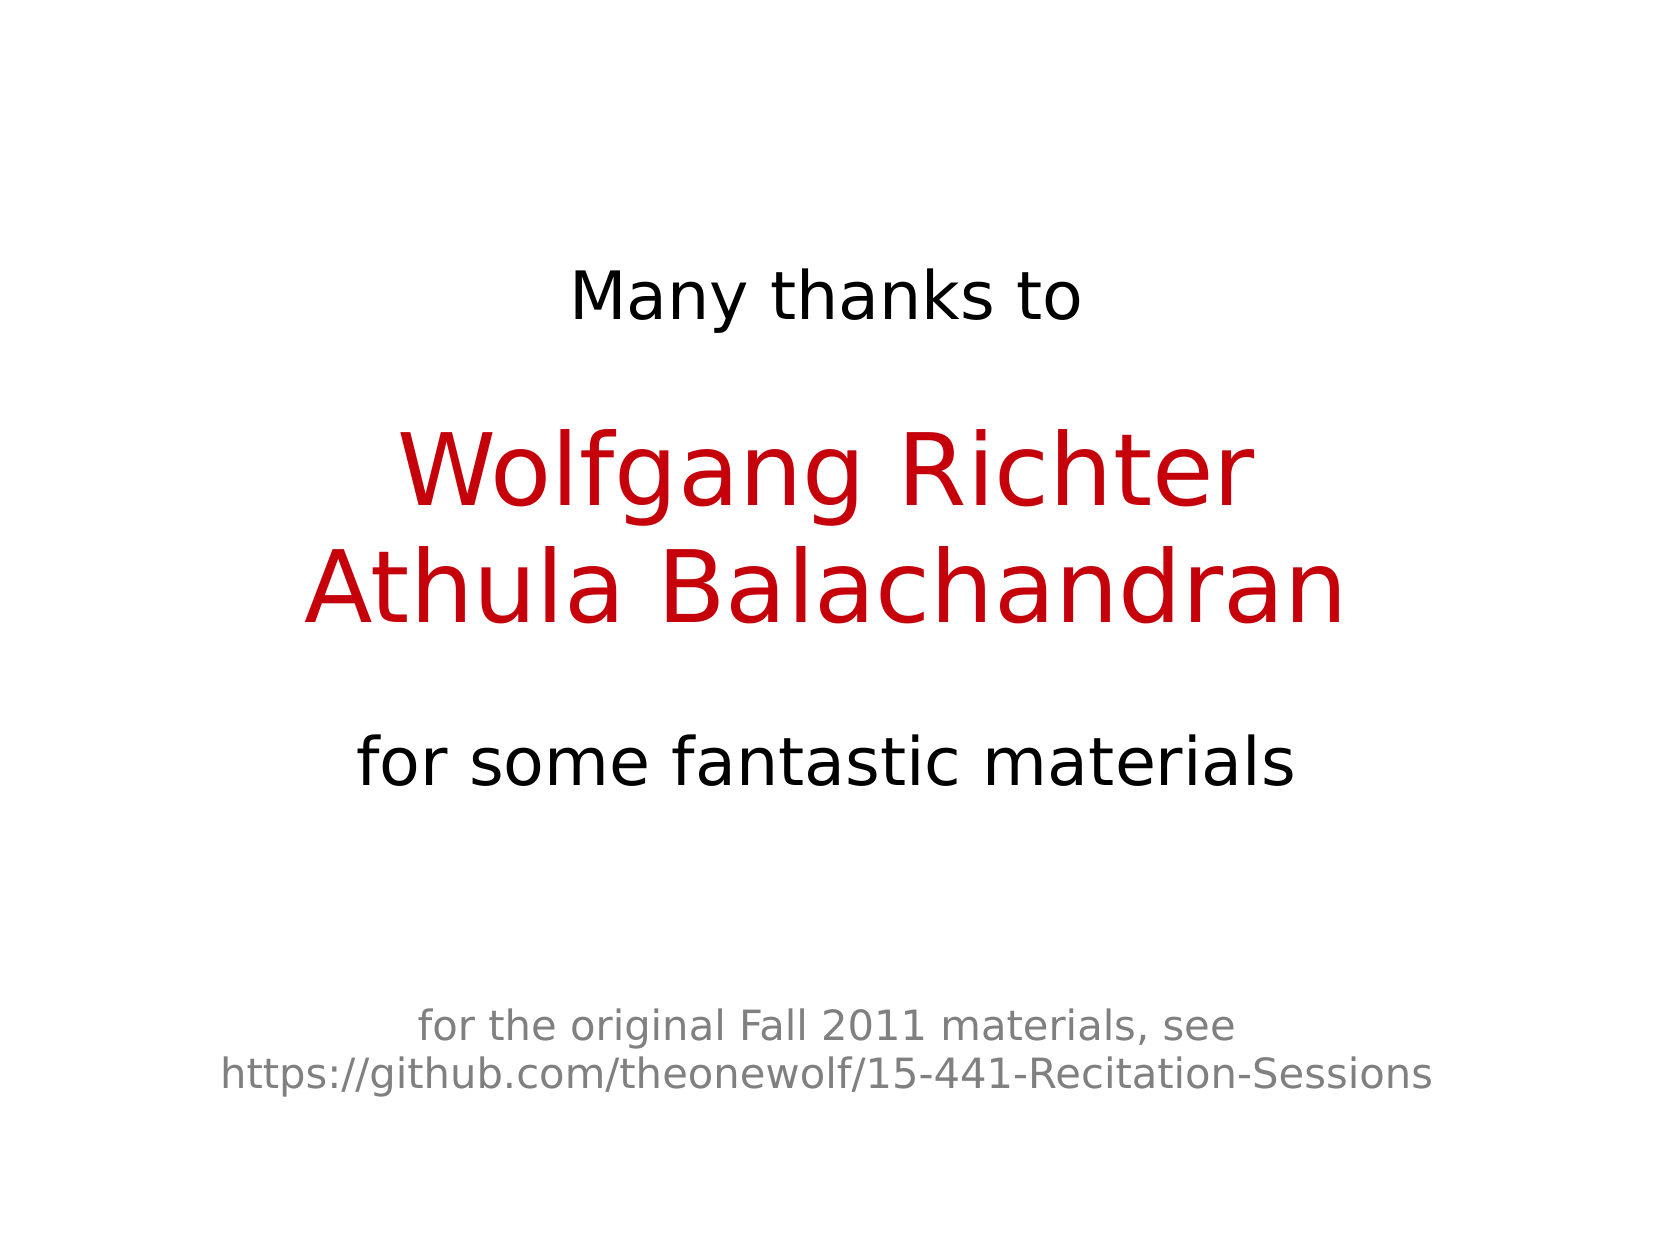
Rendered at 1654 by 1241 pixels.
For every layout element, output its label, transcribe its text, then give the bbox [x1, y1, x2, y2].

subtitle Many thanks to Wolfgang Richter Athula Balachandran for some fantastic materials [82, 49, 1571, 937]
text_box for the original Fall 2011 materials, see https://github.com/theonewolf/15-441-Recitation-Sessions [82, 937, 1571, 1163]
